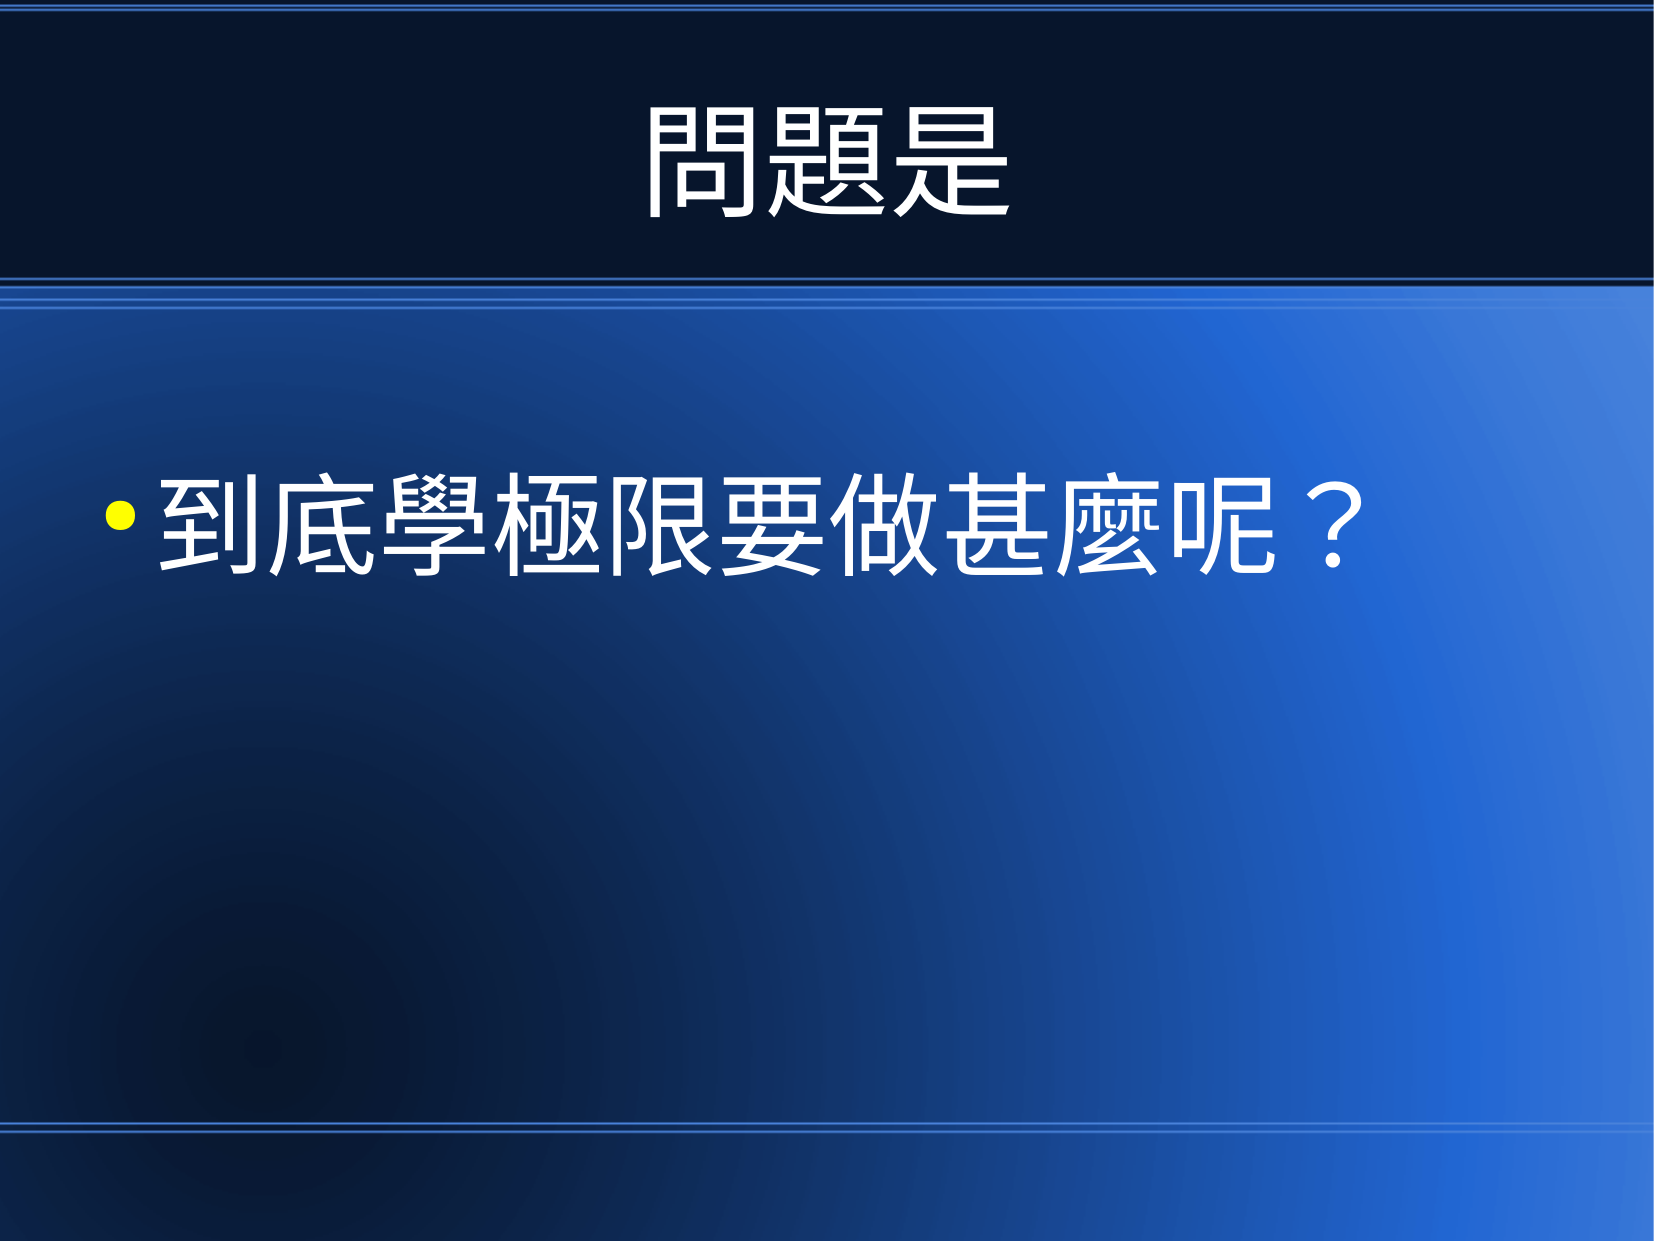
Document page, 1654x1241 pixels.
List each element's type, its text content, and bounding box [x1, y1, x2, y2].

list 到底學極限要做甚麼呢？ [82, 355, 1571, 1241]
picture [0, 0, 1654, 1241]
title 問題是 [82, 49, 1571, 257]
